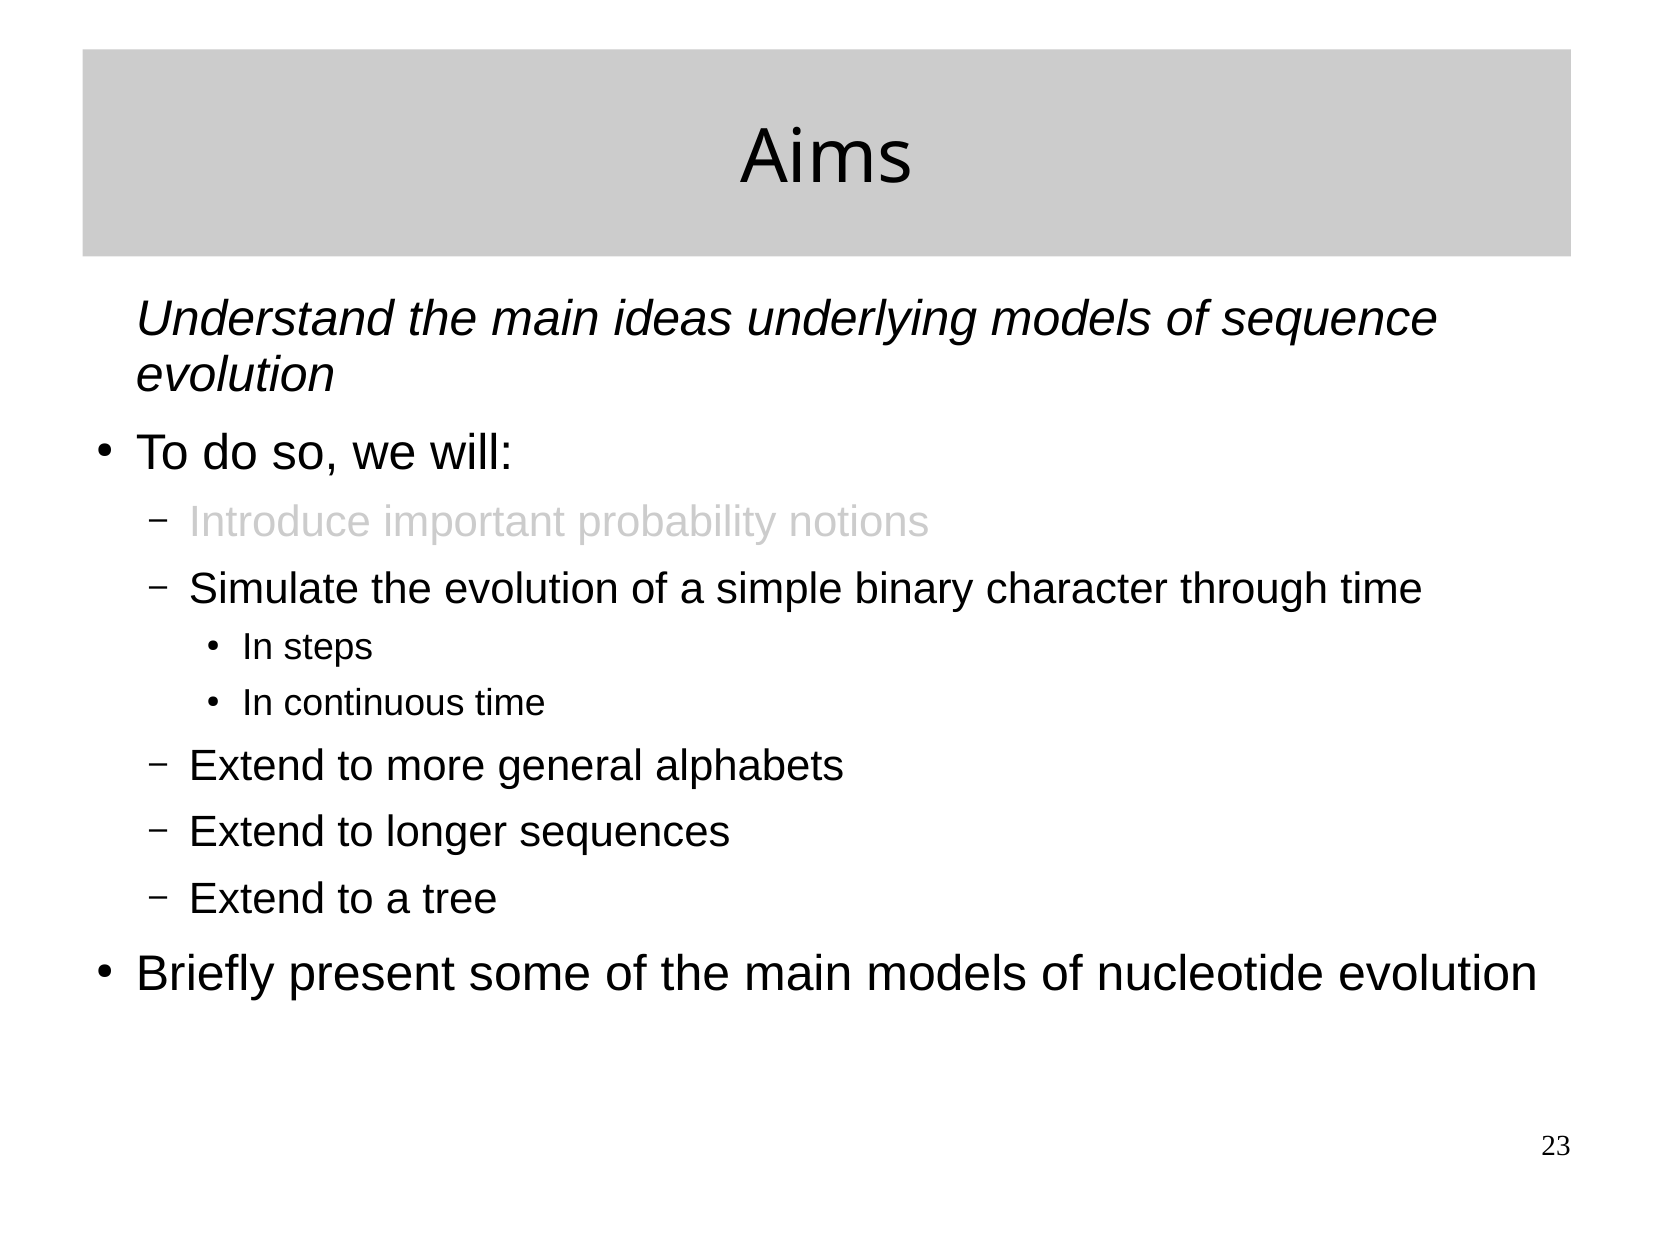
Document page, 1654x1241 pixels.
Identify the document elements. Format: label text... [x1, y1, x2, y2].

title Aims [82, 49, 1571, 257]
list Understand the main ideas underlying models of sequence evolution To do so, we will: Introduce important probability notions Simulate the evolution of a simple binary character through time In steps In continuous time Extend to more general alphabets Extend to longer sequences Extend to a tree Briefly present some of the main models of nucleotide evolution [82, 290, 1571, 1010]
